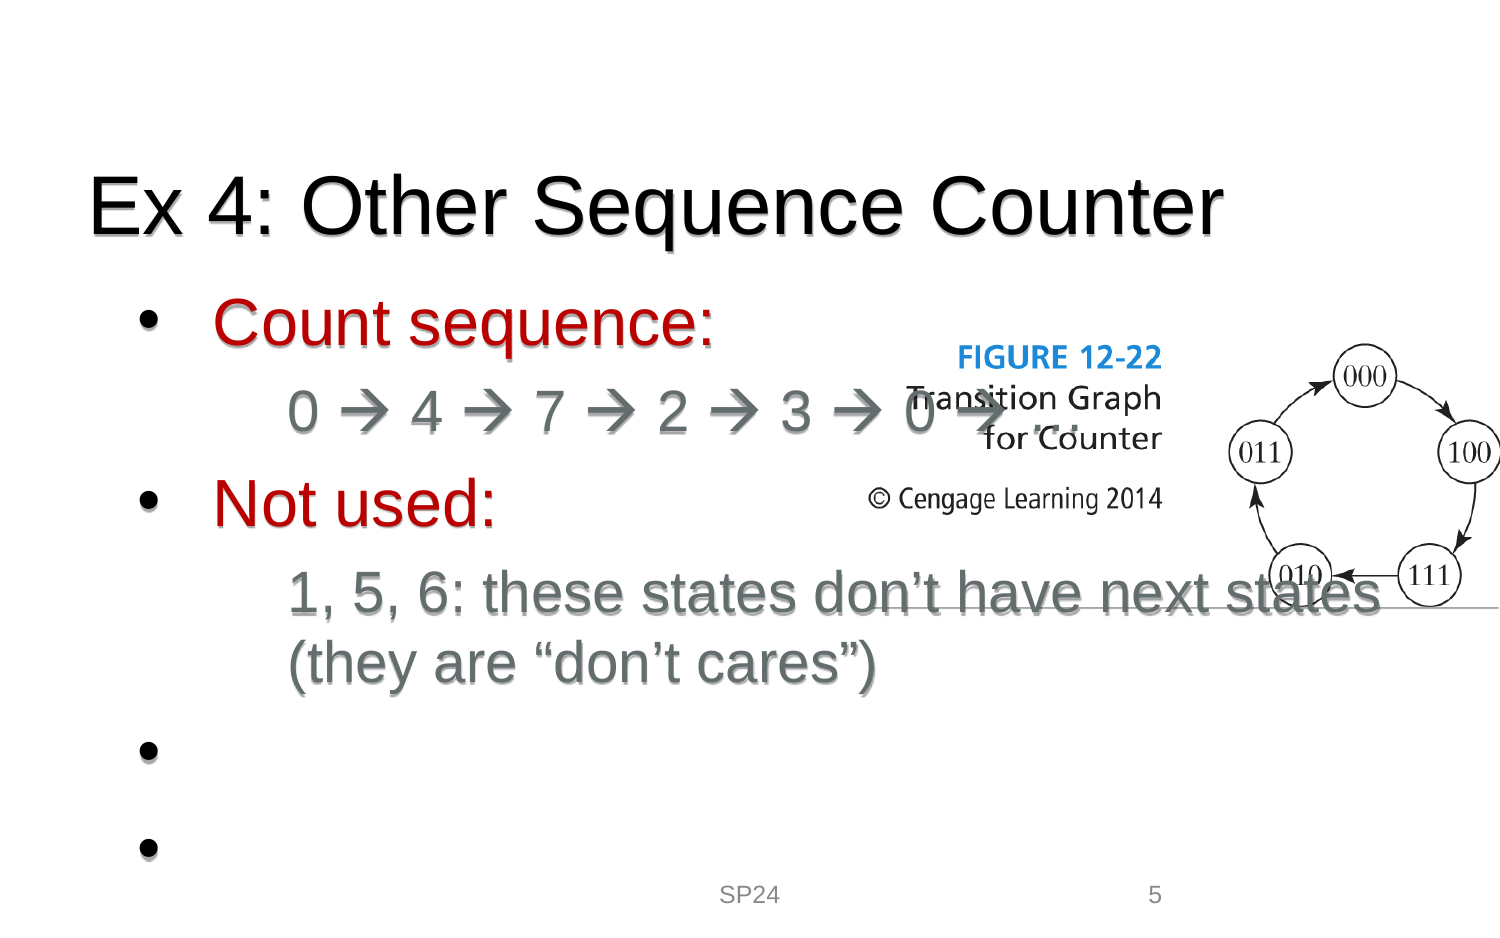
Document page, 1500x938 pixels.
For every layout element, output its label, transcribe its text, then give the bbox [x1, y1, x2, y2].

picture [1058, 584, 1075, 594]
picture [919, 343, 1500, 607]
list Count sequence: 0  4  7  2  3  0  … Not used: 1, 5, 6: these states don’t have next states (they are “don’t cares”) [0, 270, 919, 849]
picture [965, 585, 979, 607]
picture [919, 395, 929, 427]
slide_number 5 [1133, 868, 1471, 919]
picture [1139, 584, 1156, 594]
picture [1279, 598, 1294, 607]
footer SP24 [496, 868, 1004, 919]
picture [1174, 599, 1182, 607]
picture [1327, 584, 1344, 594]
picture [1108, 585, 1122, 607]
picture [996, 598, 1011, 607]
title Ex 4: Other Sequence Counter [72, 143, 1434, 251]
